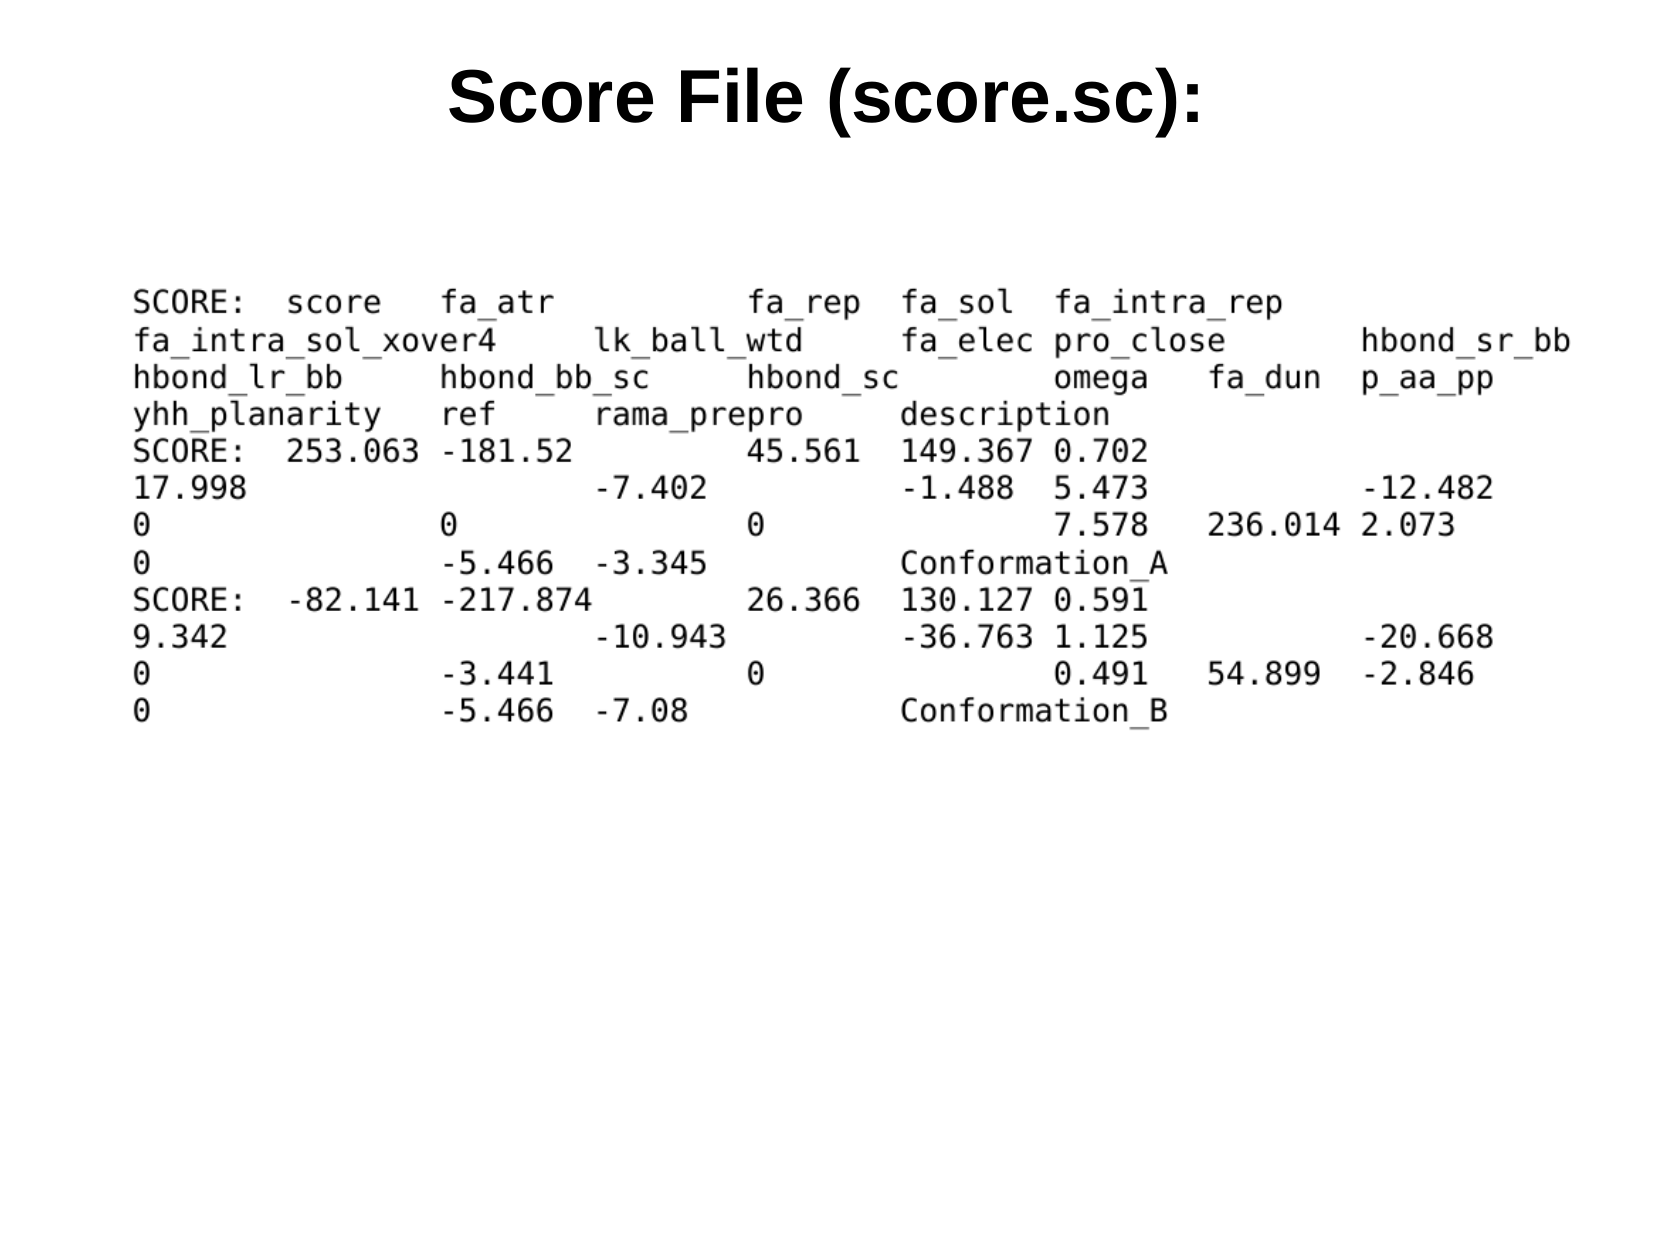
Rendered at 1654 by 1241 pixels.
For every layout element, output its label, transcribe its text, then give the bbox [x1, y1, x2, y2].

text_box Score File (score.sc): [0, 47, 1654, 146]
picture [120, 272, 1592, 751]
